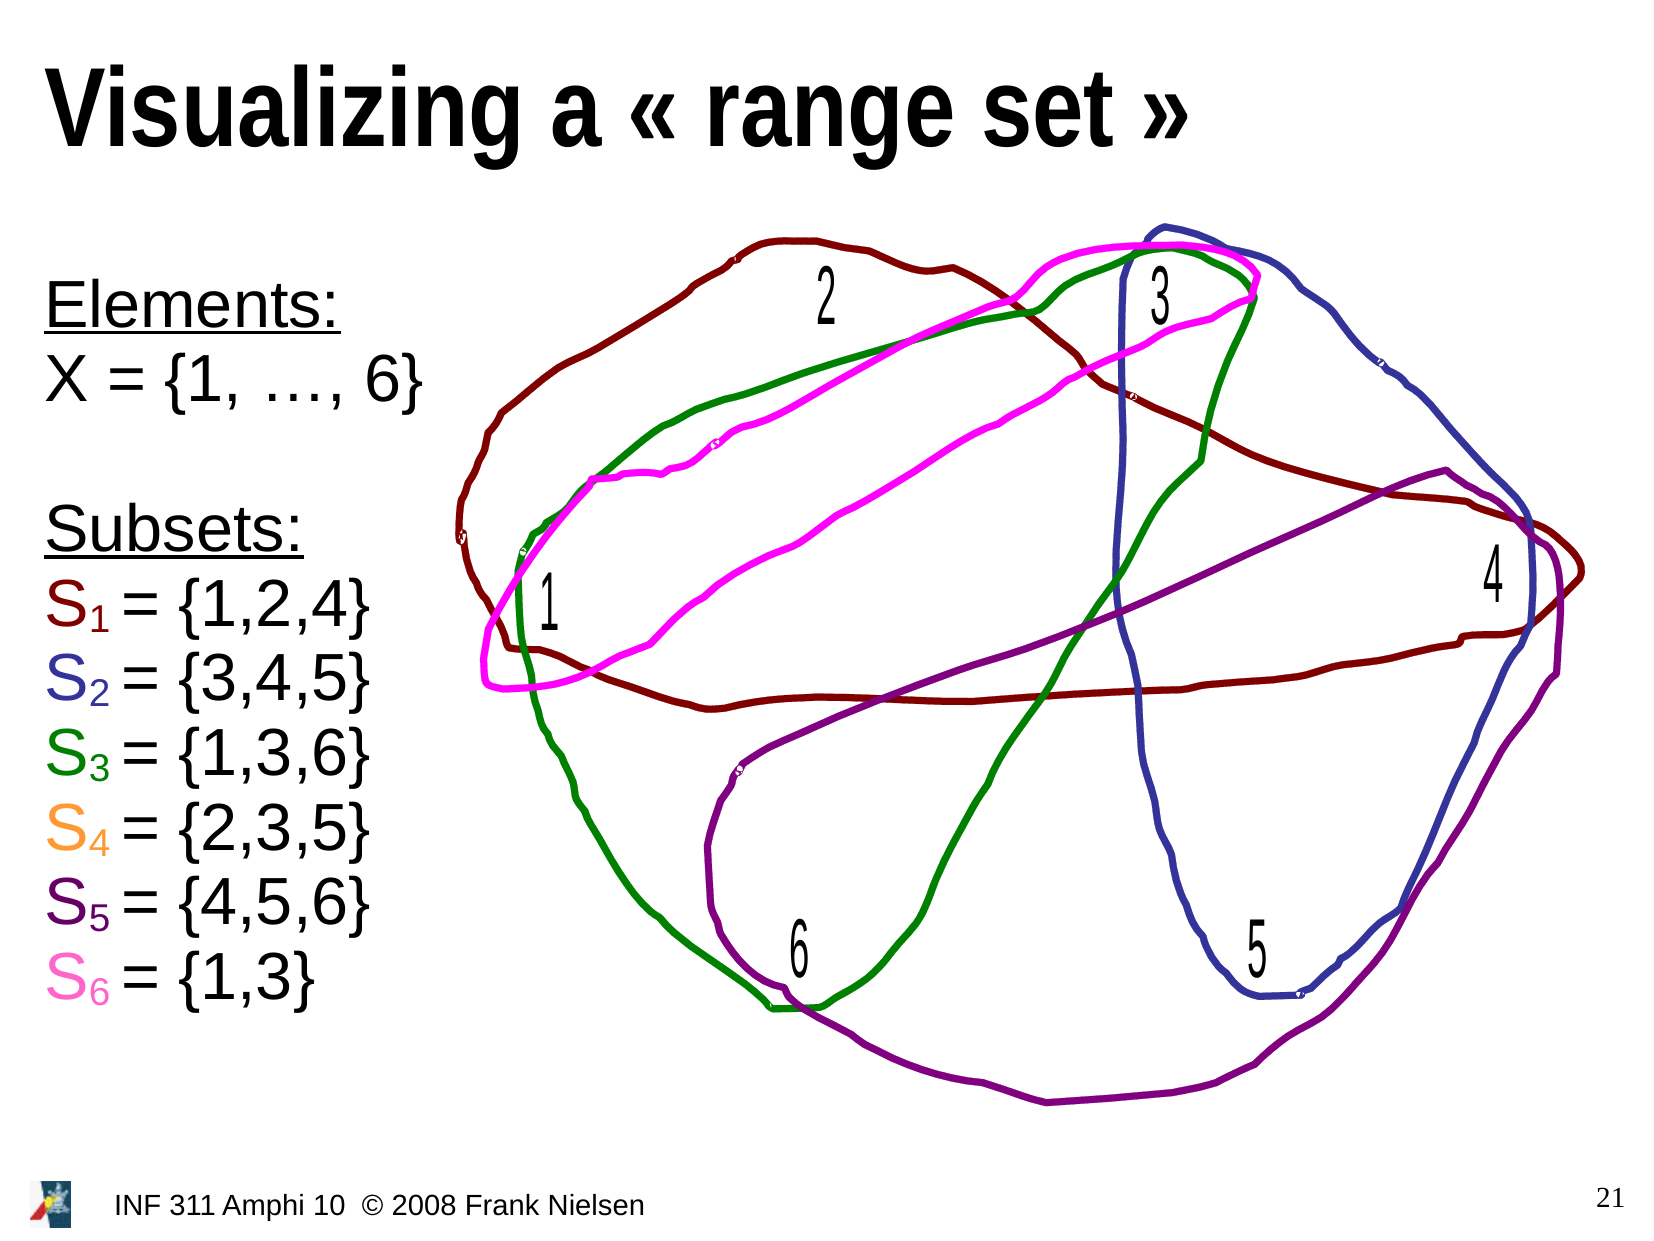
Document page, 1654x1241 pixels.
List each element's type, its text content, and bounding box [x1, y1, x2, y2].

picture [454, 217, 1585, 1107]
text_box Elements: X = {1, …, 6} Subsets: S1 = {1,2,4} S2 = {3,4,5} S3 = {1,3,6} S4 = {2,3,5} S5 = {4,5,6} S6 = {1,3} [29, 259, 439, 1022]
picture [29, 1181, 71, 1228]
text_box Visualizing a « range set » [29, 33, 1258, 178]
